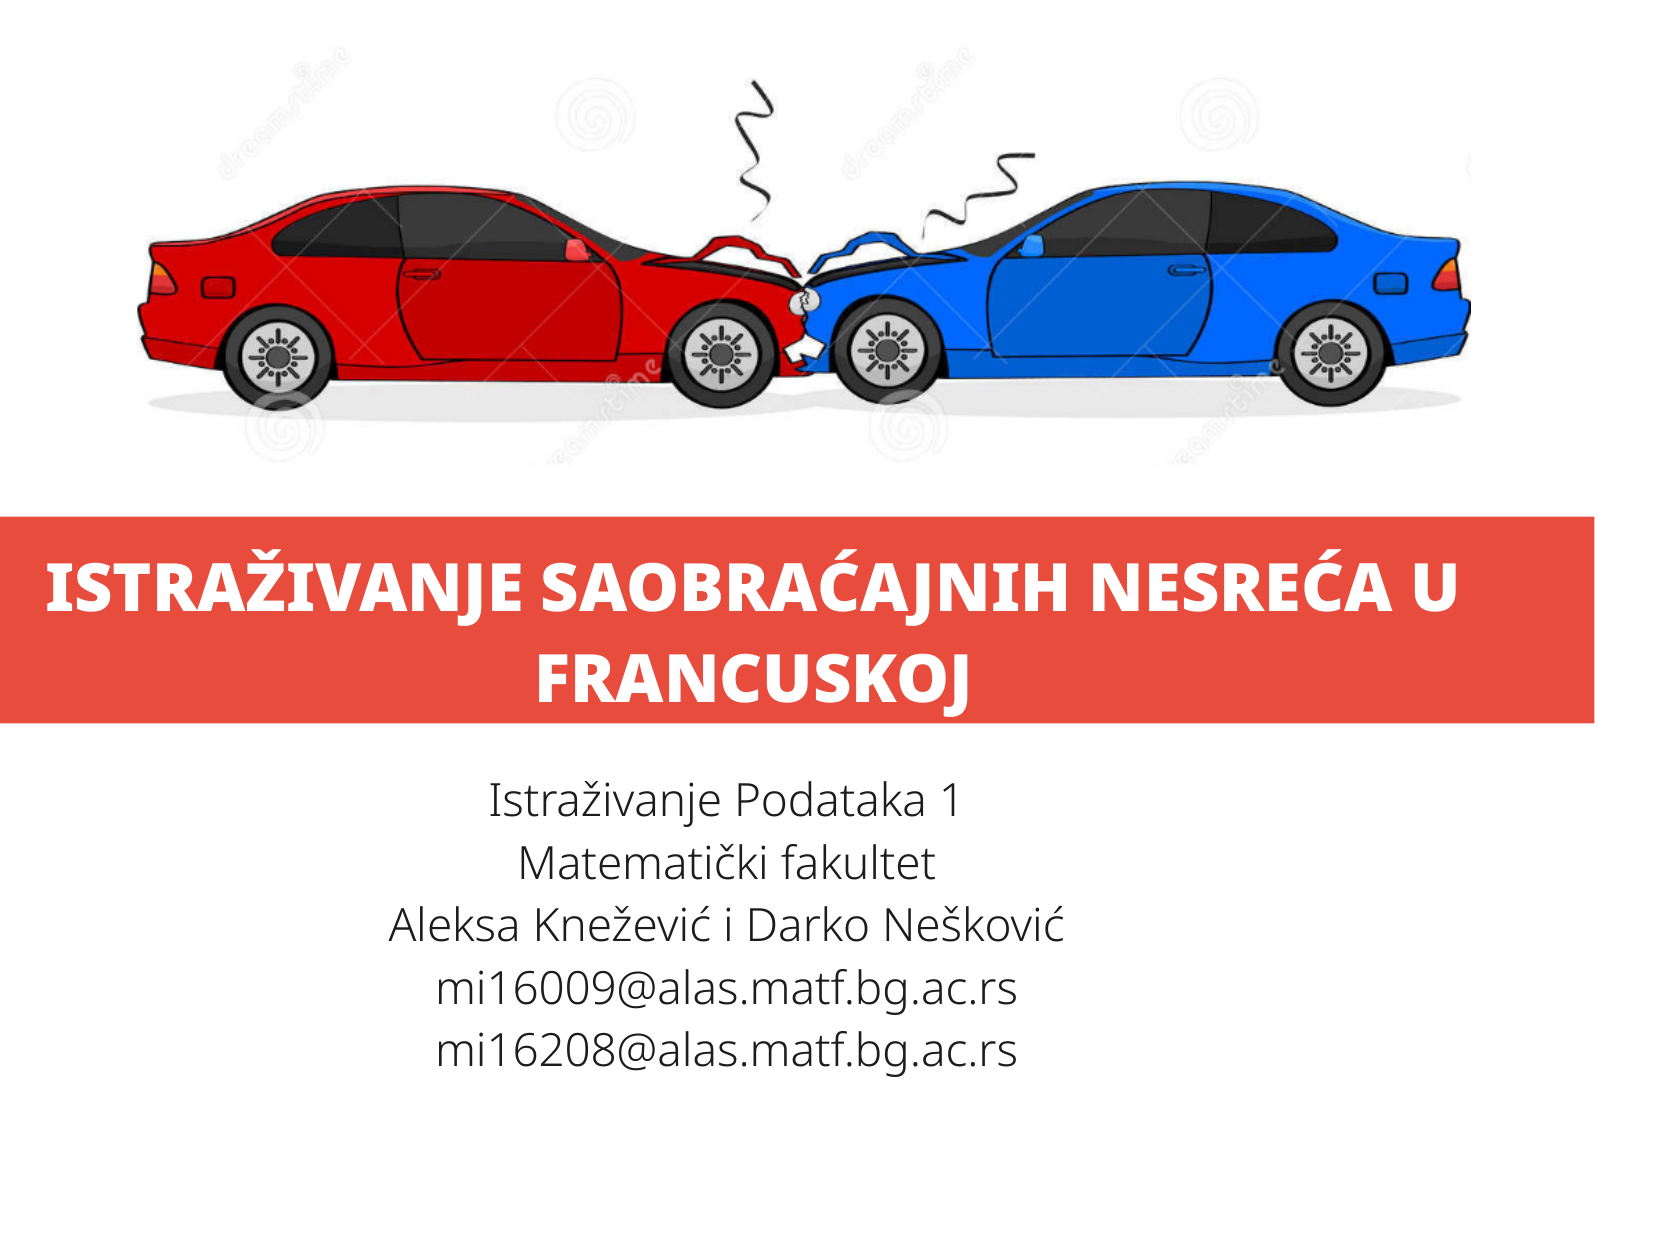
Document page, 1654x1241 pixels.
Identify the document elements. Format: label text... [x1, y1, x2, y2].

picture [136, 16, 1471, 466]
title ISTRAŽIVANJE SAOBRAĆAJNIH NESREĆA U FRANCUSKOJ [45, 540, 1550, 712]
subtitle Istraživanje Podataka 1 Matematički fakultet Aleksa Knežević i Darko Nešković mi16009@alas.matf.bg.ac.rs mi16208@alas.matf.bg.ac.rs [88, 767, 1595, 1182]
